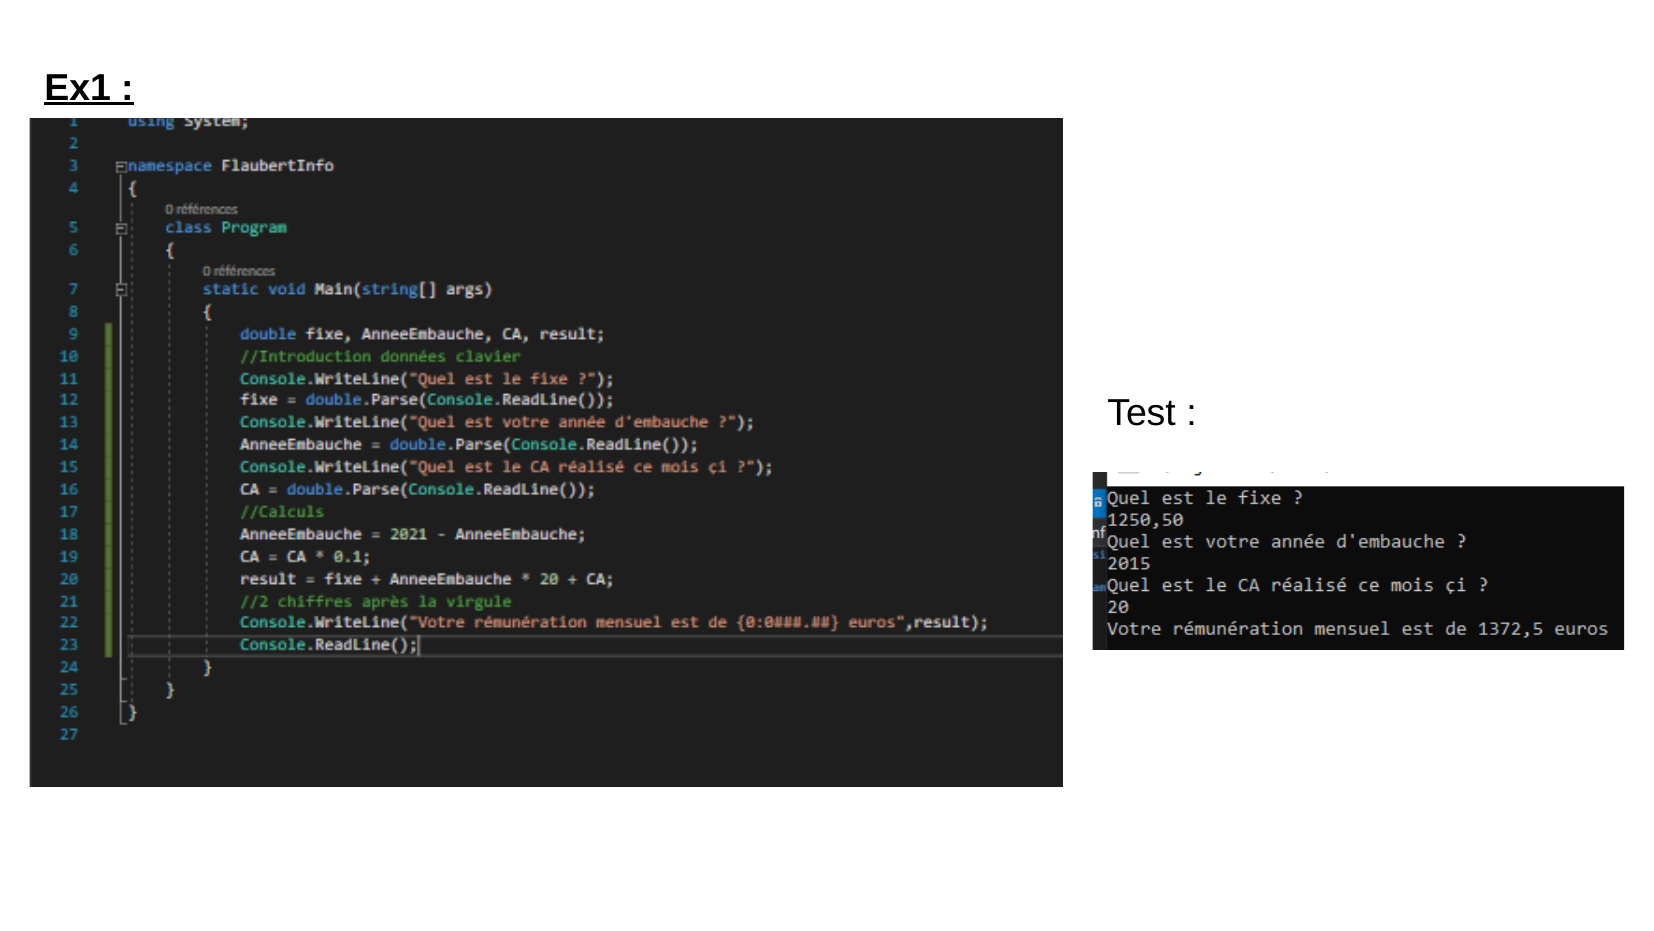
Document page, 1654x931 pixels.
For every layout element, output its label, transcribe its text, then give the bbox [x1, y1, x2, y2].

picture [1092, 472, 1625, 650]
text_box Test : [1092, 383, 1418, 441]
text_box Ex1 : [29, 59, 325, 116]
picture [29, 118, 1063, 787]
